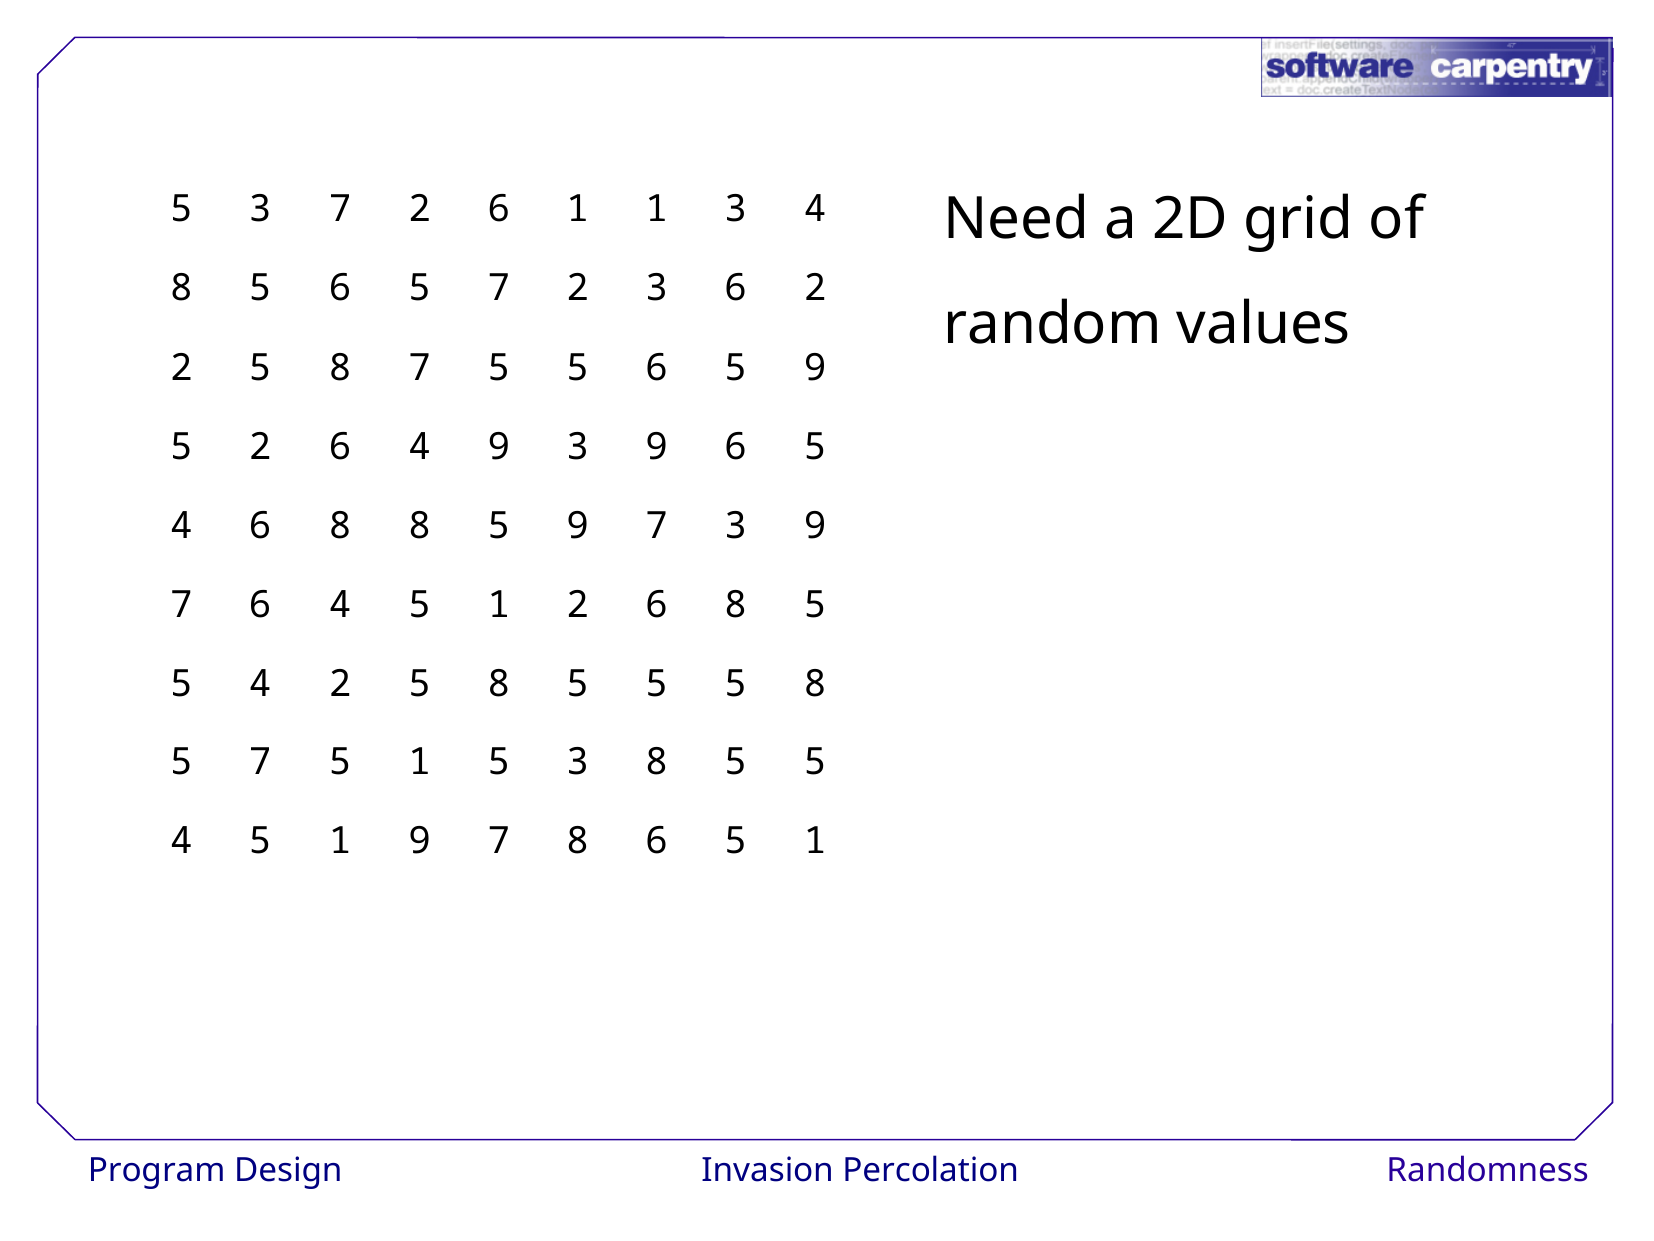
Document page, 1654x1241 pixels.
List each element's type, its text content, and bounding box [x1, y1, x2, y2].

table_cell 9 [538, 483, 617, 562]
table_cell 5 [459, 483, 538, 562]
table_cell 3 [538, 404, 617, 483]
table_cell 9 [775, 483, 855, 562]
table_cell 5 [538, 326, 617, 404]
table_cell 2 [142, 326, 221, 404]
table_cell 4 [142, 483, 221, 562]
table_cell 5 [380, 641, 459, 720]
table_cell 2 [538, 245, 617, 326]
table_cell 4 [221, 641, 300, 720]
table_cell 6 [221, 562, 300, 641]
table_header 7 [300, 166, 380, 245]
table_cell 5 [459, 326, 538, 404]
table_cell 9 [617, 404, 696, 483]
text_box Need a 2D grid of random values [928, 137, 1440, 364]
table_cell 5 [142, 641, 221, 720]
table_cell 9 [380, 799, 459, 878]
table_cell 7 [221, 720, 300, 799]
table_cell 5 [221, 326, 300, 404]
table_cell 9 [459, 404, 538, 483]
table_cell 3 [538, 720, 617, 799]
table_header 3 [696, 166, 775, 245]
table_header 6 [459, 166, 538, 245]
table_cell 5 [142, 720, 221, 799]
table_cell 5 [696, 326, 775, 404]
table_cell 5 [775, 404, 855, 483]
table_cell 8 [380, 483, 459, 562]
table_cell 8 [617, 720, 696, 799]
table_cell 6 [617, 799, 696, 878]
picture [1261, 39, 1613, 97]
table_cell 6 [300, 404, 380, 483]
table_cell 6 [696, 245, 775, 326]
table_cell 5 [775, 562, 855, 641]
table_cell 6 [221, 483, 300, 562]
table_cell 5 [696, 720, 775, 799]
table_cell 1 [300, 799, 380, 878]
table_cell 1 [459, 562, 538, 641]
table_cell 9 [775, 326, 855, 404]
table_cell 4 [300, 562, 380, 641]
table_cell 5 [221, 799, 300, 878]
table_cell 8 [538, 799, 617, 878]
table_cell 1 [775, 799, 855, 878]
table_cell 3 [617, 245, 696, 326]
table_cell 1 [380, 720, 459, 799]
table_cell 7 [459, 245, 538, 326]
table_header 1 [538, 166, 617, 245]
table_cell 5 [142, 404, 221, 483]
table_cell 5 [696, 799, 775, 878]
table_cell 6 [300, 245, 380, 326]
table_cell 5 [380, 562, 459, 641]
table_header 1 [617, 166, 696, 245]
table_cell 5 [538, 641, 617, 720]
table_cell 8 [696, 562, 775, 641]
table_cell 8 [300, 483, 380, 562]
table_cell 2 [221, 404, 300, 483]
table_cell 8 [775, 641, 855, 720]
table_cell 6 [696, 404, 775, 483]
table_cell 5 [775, 720, 855, 799]
table_header 5 [142, 166, 221, 245]
table_cell 7 [142, 562, 221, 641]
table_cell 2 [775, 245, 855, 326]
table_cell 5 [300, 720, 380, 799]
table_header 4 [775, 166, 855, 245]
table_header 3 [221, 166, 300, 245]
table_cell 2 [538, 562, 617, 641]
table_cell 8 [459, 641, 538, 720]
table_header 2 [380, 166, 459, 245]
table_cell 4 [380, 404, 459, 483]
table_cell 6 [617, 326, 696, 404]
table_cell 7 [617, 483, 696, 562]
table_cell 7 [380, 326, 459, 404]
table_cell 8 [300, 326, 380, 404]
table_cell 5 [221, 245, 300, 326]
table_cell 8 [142, 245, 221, 326]
table_cell 3 [696, 483, 775, 562]
table_cell 5 [380, 245, 459, 326]
table_cell 5 [459, 720, 538, 799]
table_cell 5 [696, 641, 775, 720]
table_cell 2 [300, 641, 380, 720]
table_cell 5 [617, 641, 696, 720]
table_cell 6 [617, 562, 696, 641]
table_cell 4 [142, 799, 221, 878]
table_cell 7 [459, 799, 538, 878]
